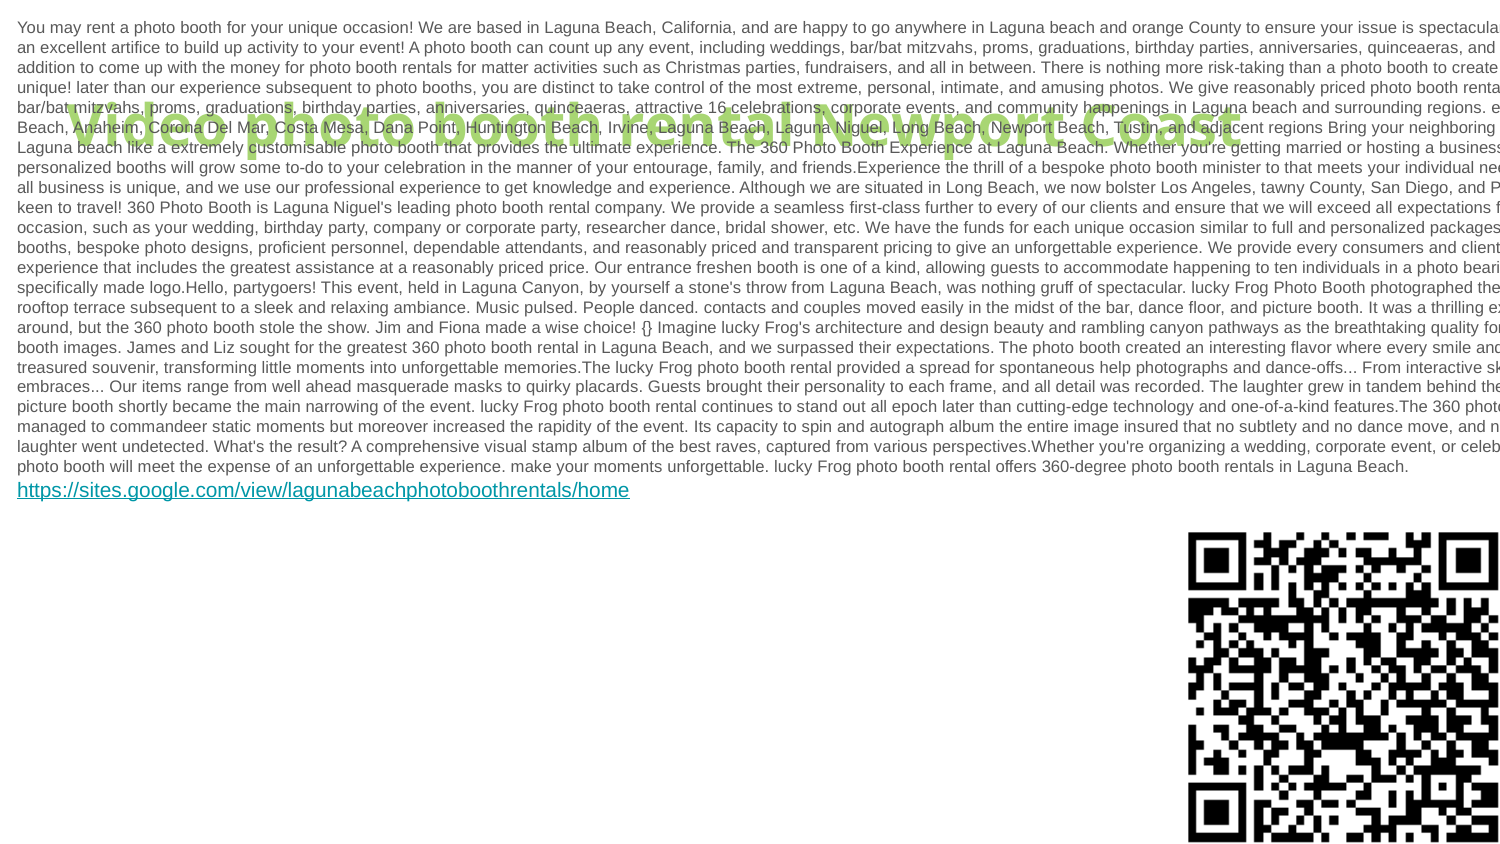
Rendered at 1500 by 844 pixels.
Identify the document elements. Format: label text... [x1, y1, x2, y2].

picture [1187, 531, 1500, 844]
text_box You may rent a photo booth for your unique occasion! We are based in Laguna Beach, California, and are happy to go anywhere in Laguna beach and orange County to ensure your issue is spectacular. A photo booth is an excellent artifice to build up activity to your event! A photo booth can count up any event, including weddings, bar/bat mitzvahs, proms, graduations, birthday parties, anniversaries, quinceaeras, and sweet 16. We in addition to come up with the money for photo booth rentals for matter activities such as Christmas parties, fundraisers, and all in between. There is nothing more risk-taking than a photo booth to create your celebration unique! later than our experience subsequent to photo booths, you are distinct to take control of the most extreme, personal, intimate, and amusing photos. We give reasonably priced photo booth rentals for weddings, bar/bat mitzvahs, proms, graduations, birthday parties, anniversaries, quinceaeras, attractive 16 celebrations, corporate events, and community happenings in Laguna beach and surrounding regions. events in the Laguna Beach, Anaheim, Corona Del Mar, Costa Mesa, Dana Point, Huntington Beach, Irvine, Laguna Beach, Laguna Niguel, Long Beach, Newport Beach, Tustin, and adjacent regions Bring your neighboring matter to energy in Laguna beach like a extremely customisable photo booth that provides the ultimate experience. The 360 Photo Booth Experience at Laguna Beach. Whether you're getting married or hosting a business matter or party, our personalized booths will grow some to-do to your celebration in the manner of your entourage, family, and friends.Experience the thrill of a bespoke photo booth minister to that meets your individual needs. We receive that all business is unique, and we use our professional experience to get knowledge and experience. Although we are situated in Long Beach, we now bolster Los Angeles, tawny County, San Diego, and Phoenix, and we are keen to travel! 360 Photo Booth is Laguna Niguel's leading photo booth rental company. We provide a seamless first-class further to every of our clients and ensure that we will exceed all expectations for any special occasion, such as your wedding, birthday party, company or corporate party, researcher dance, bridal shower, etc. We have the funds for each unique occasion similar to full and personalized packages, high-quality photo booths, bespoke photo designs, proficient personnel, dependable attendants, and reasonably priced and transparent pricing to give an unforgettable experience. We provide every consumers and clients once an incredible experience that includes the greatest assistance at a reasonably priced price. Our entrance freshen booth is one of a kind, allowing guests to accommodate happening to ten individuals in a photo bearing in mind a specifically made logo.Hello, partygoers! This event, held in Laguna Canyon, by yourself a stone's throw from Laguna Beach, was nothing gruff of spectacular. lucky Frog Photo Booth photographed the business upon a rooftop terrace subsequent to a sleek and relaxing ambiance. Music pulsed. People danced. contacts and couples moved easily in the midst of the bar, dance floor, and picture booth. It was a thrilling experience all around, but the 360 photo booth stole the show. Jim and Fiona made a wise choice! {} Imagine lucky Frog's architecture and design beauty and rambling canyon pathways as the breathtaking quality for 360-degree photo booth images. James and Liz sought for the greatest 360 photo booth rental in Laguna Beach, and we surpassed their expectations. The photo booth created an interesting flavor where every smile and pose became a treasured souvenir, transforming little moments into unforgettable memories.The lucky Frog photo booth rental provided a spread for spontaneous help photographs and dance-offs... From interactive sketches to in flames embraces... Our items range from well ahead masquerade masks to quirky placards. Guests brought their personality to each frame, and all detail was recorded. The laughter grew in tandem behind the prints. The 360 picture booth shortly became the main narrowing of the event. lucky Frog photo booth rental continues to stand out all epoch later than cutting-edge technology and one-of-a-kind features.The 360 photo booth not solitary managed to commandeer static moments but moreover increased the rapidity of the event. Its capacity to spin and autograph album the entire image insured that no subtlety and no dance move, and no rude burst of laughter went undetected. What's the result? A comprehensive visual stamp album of the best raves, captured from various perspectives.Whether you're organizing a wedding, corporate event, or celebration, our 360 photo booth will meet the expense of an unforgettable experience. make your moments unforgettable. lucky Frog photo booth rental offers 360-degree photo booth rentals in Laguna Beach. https://sites.google.com/view/lagunabeachphotoboothrentals/home [2, 2, 1500, 844]
